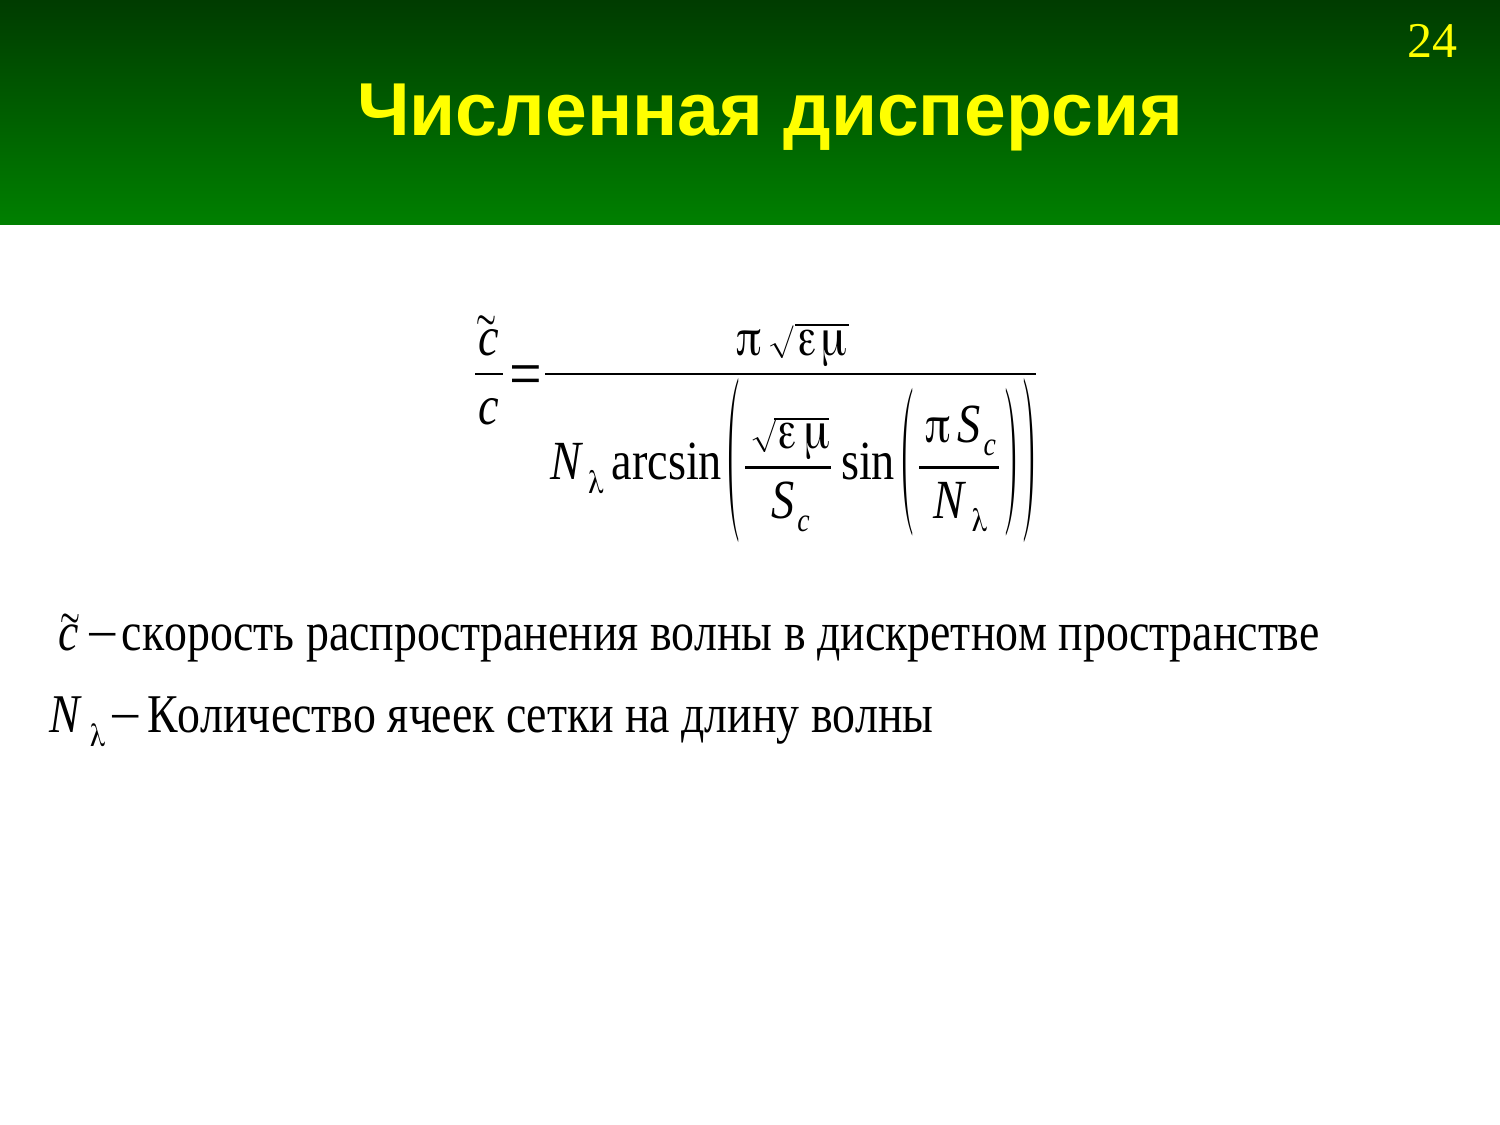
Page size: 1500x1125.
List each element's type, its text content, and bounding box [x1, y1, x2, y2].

chart [47, 602, 1331, 664]
chart [35, 685, 942, 747]
title Численная дисперсия [100, 7, 1441, 204]
chart [460, 307, 1051, 548]
